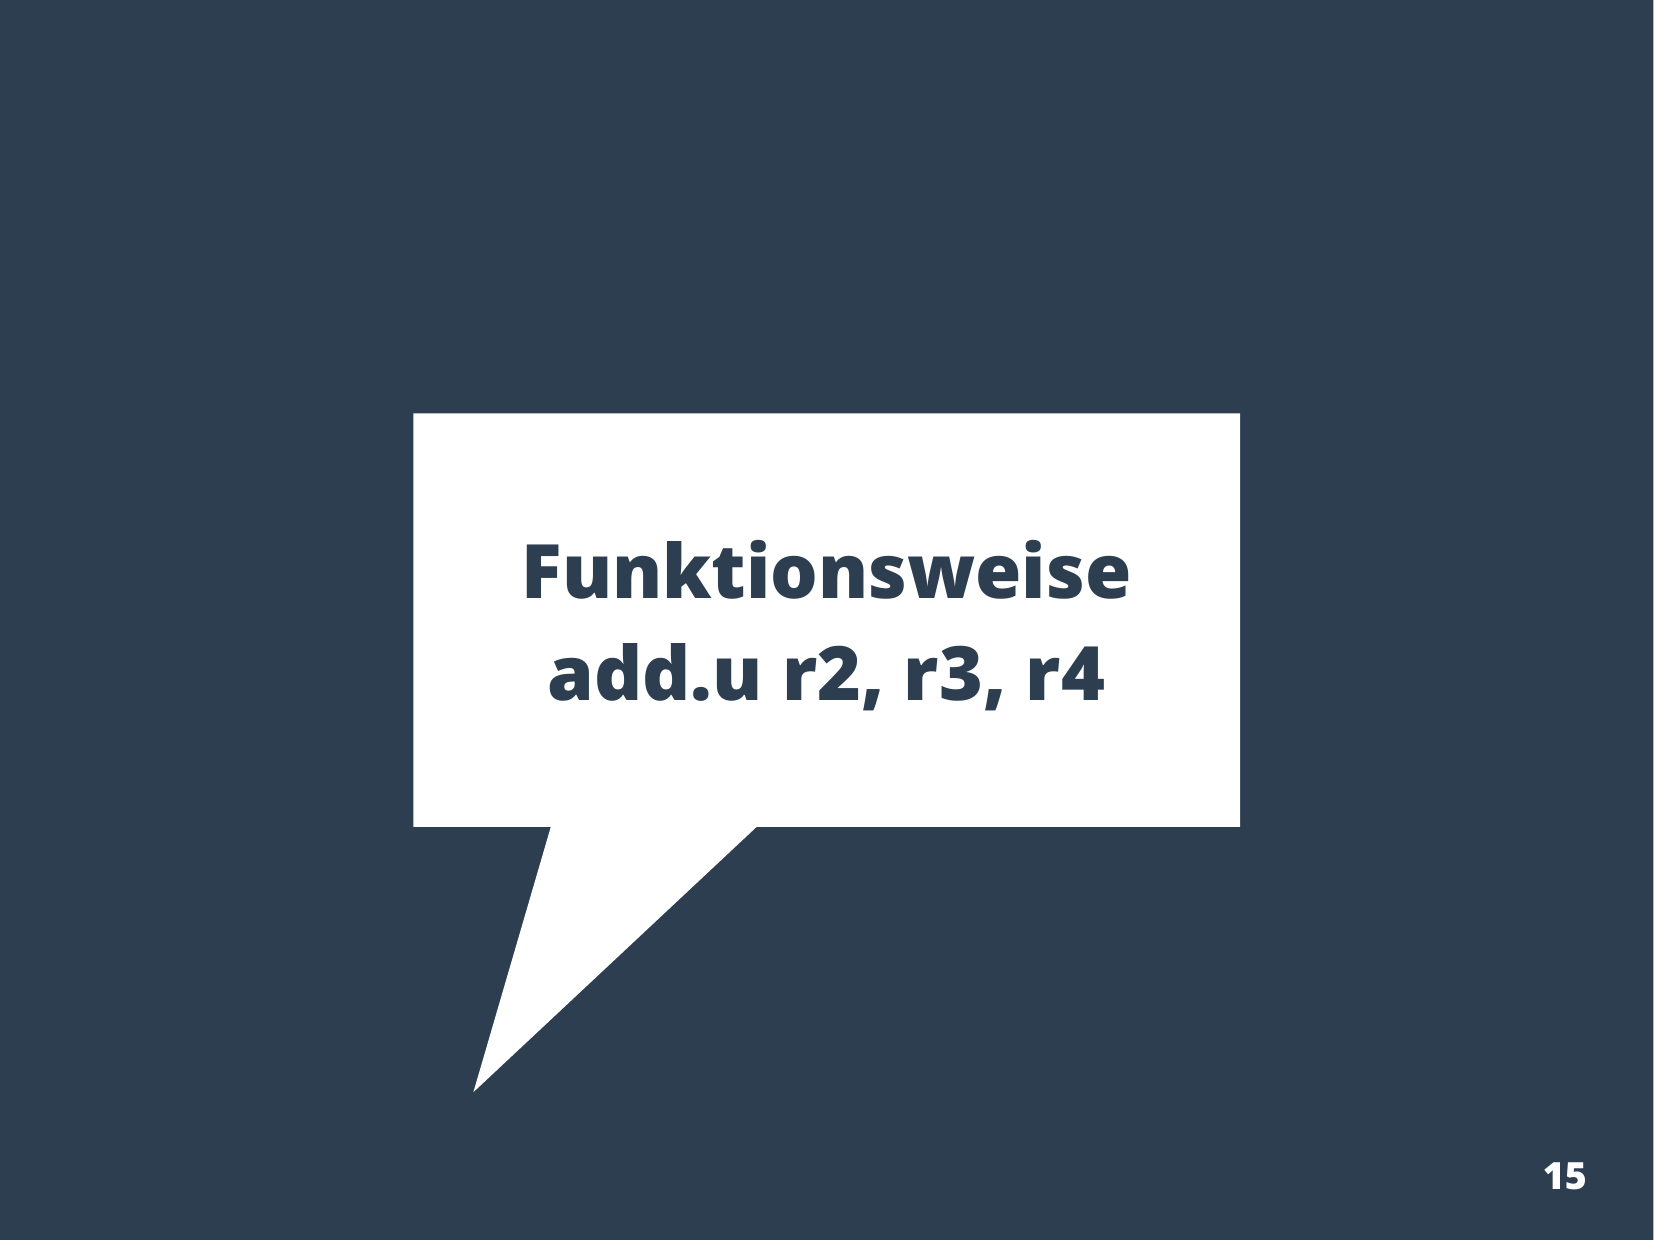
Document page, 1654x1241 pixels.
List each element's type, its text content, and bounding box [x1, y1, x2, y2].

title Funktionsweise add.u r2, r3, r4 [442, 442, 1211, 798]
